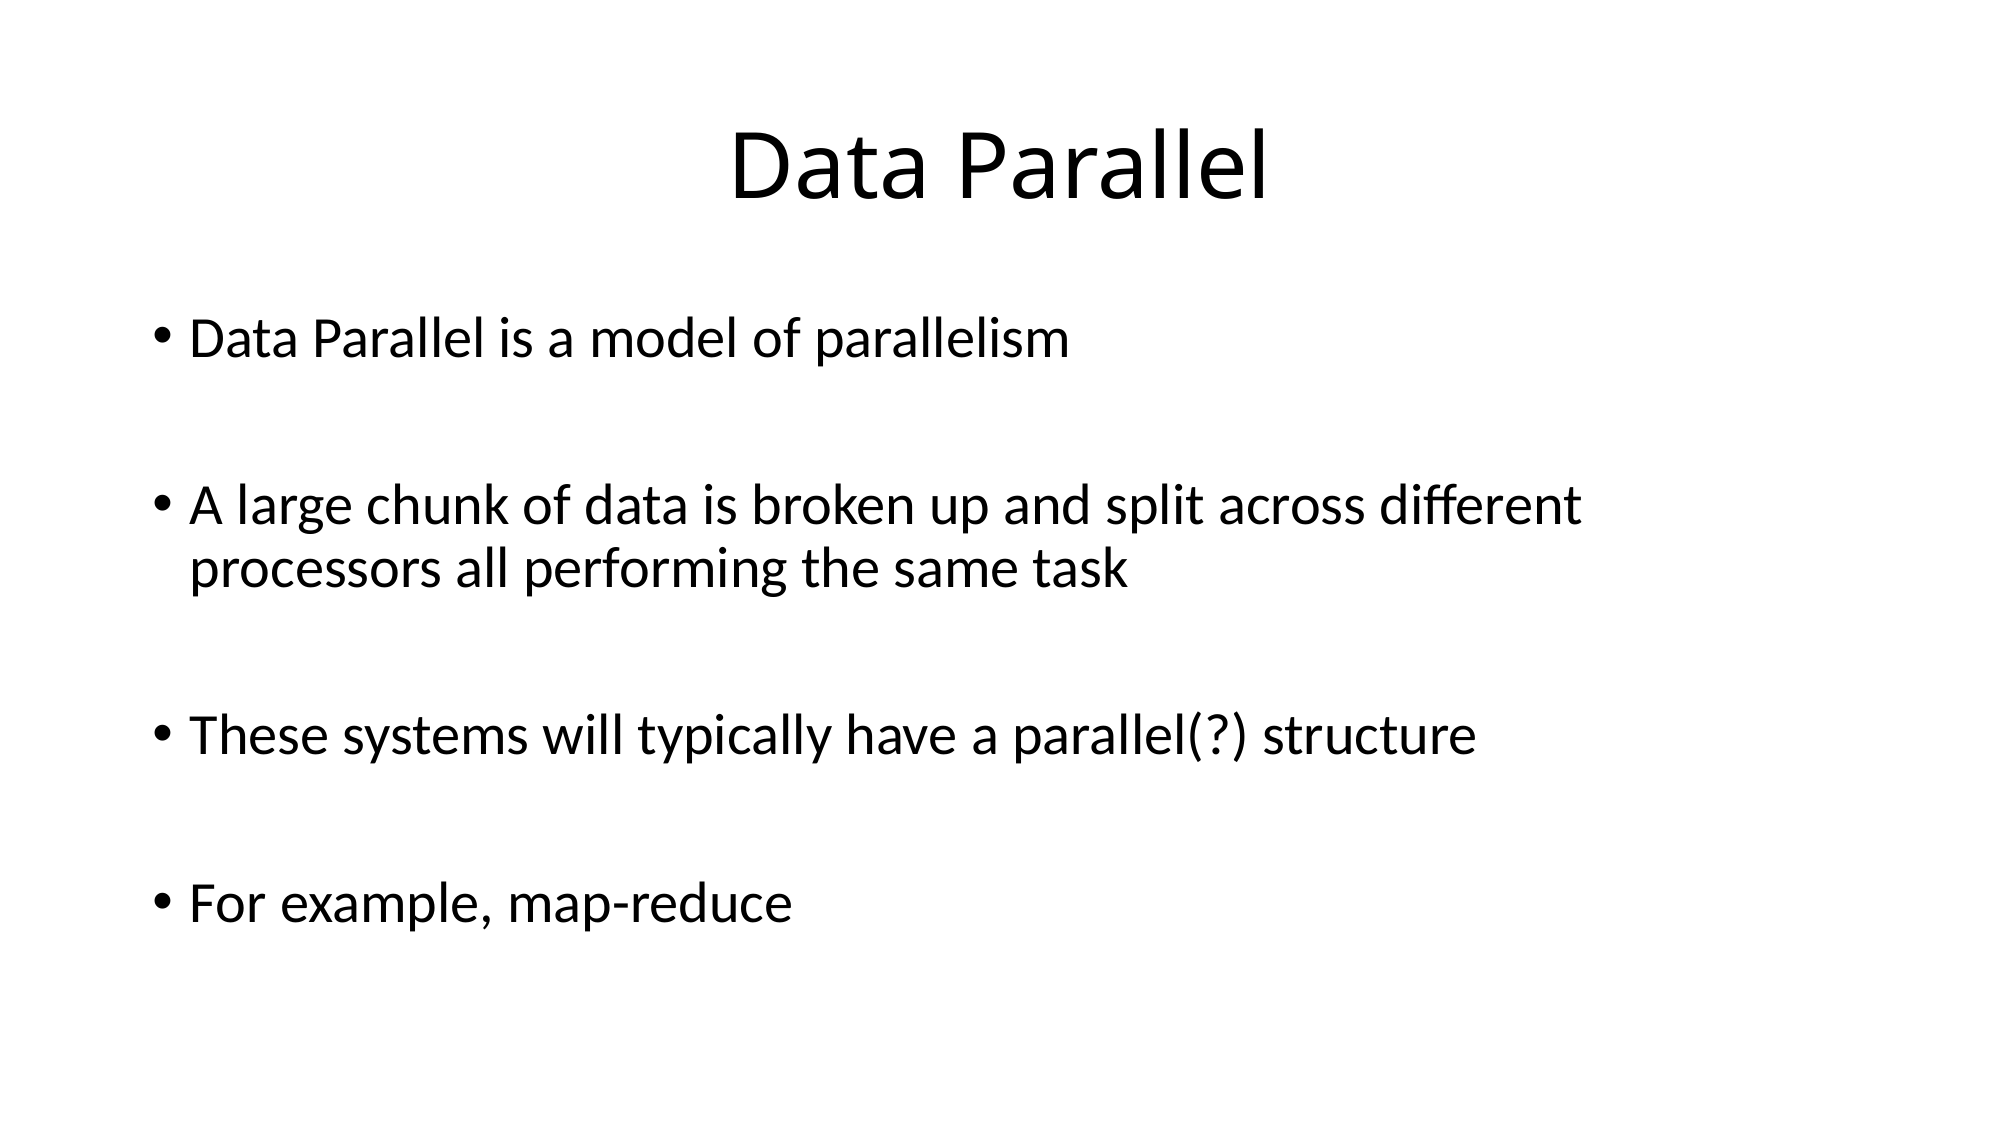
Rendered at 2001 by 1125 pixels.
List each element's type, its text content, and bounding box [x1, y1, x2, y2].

list Data Parallel is a model of parallelism A large chunk of data is broken up and split across different processors all performing the same task These systems will typically have a parallel(?) structure For example, map-reduce [137, 299, 1863, 1014]
title Data Parallel [137, 59, 1863, 278]
